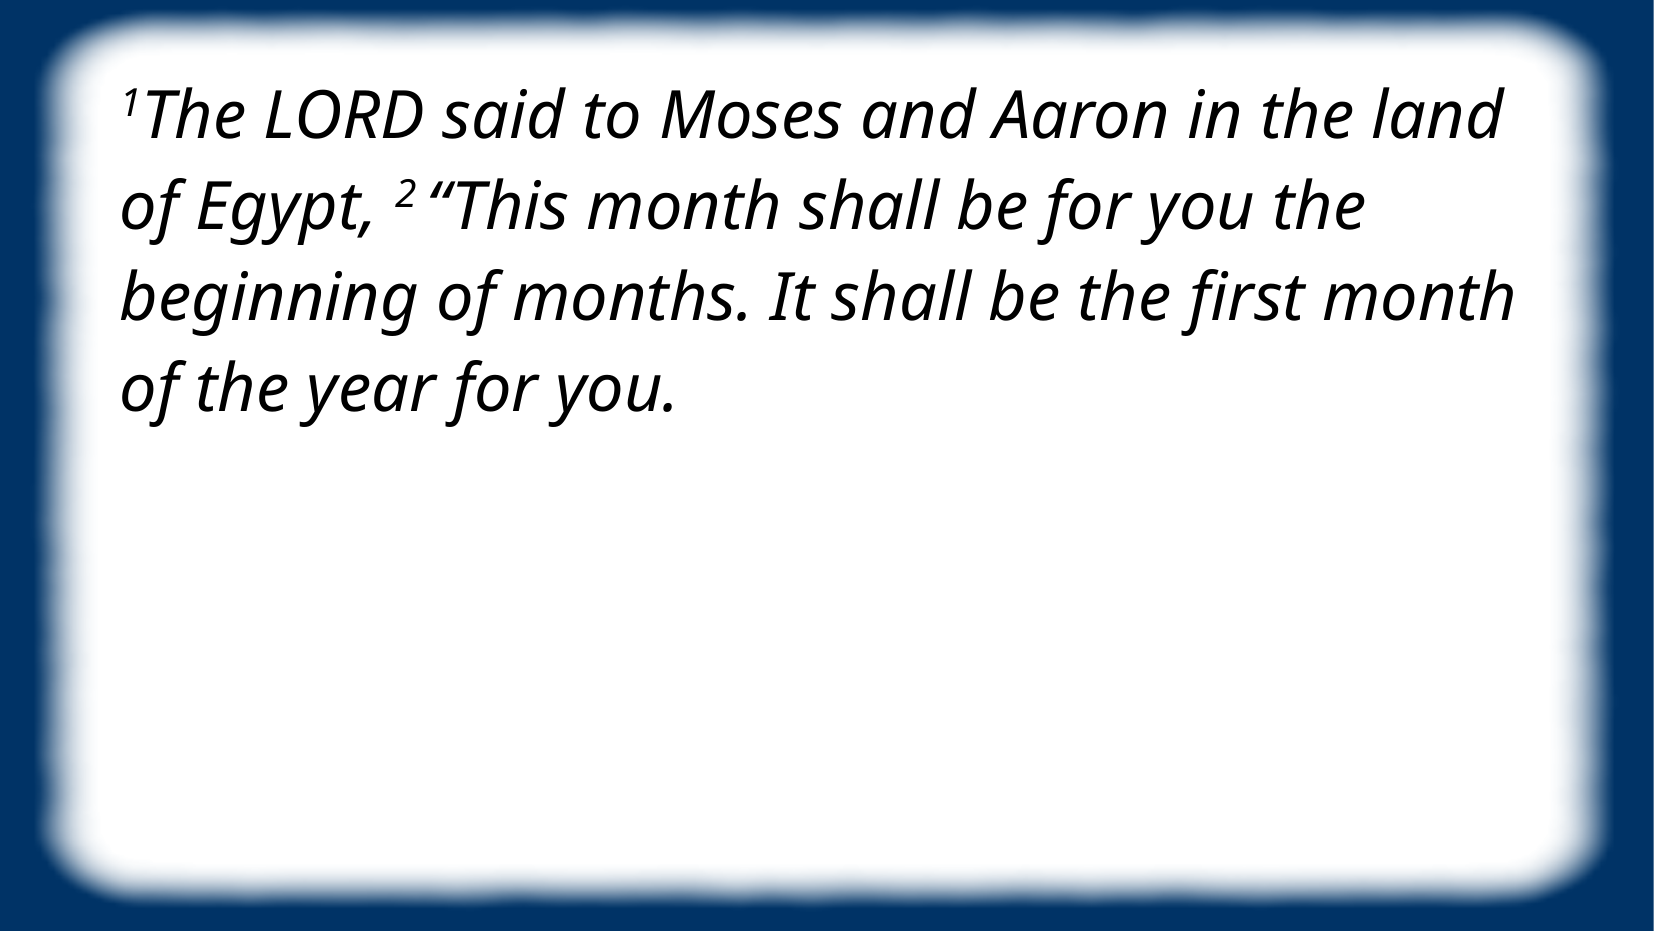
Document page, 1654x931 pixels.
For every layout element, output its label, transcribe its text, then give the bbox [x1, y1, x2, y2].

picture [0, 0, 1654, 931]
text_box 1The Lord said to Moses and Aaron in the land of Egypt, 2 “This month shall be for you the beginning of months. It shall be the first month of the year for you. [105, 60, 1561, 430]
